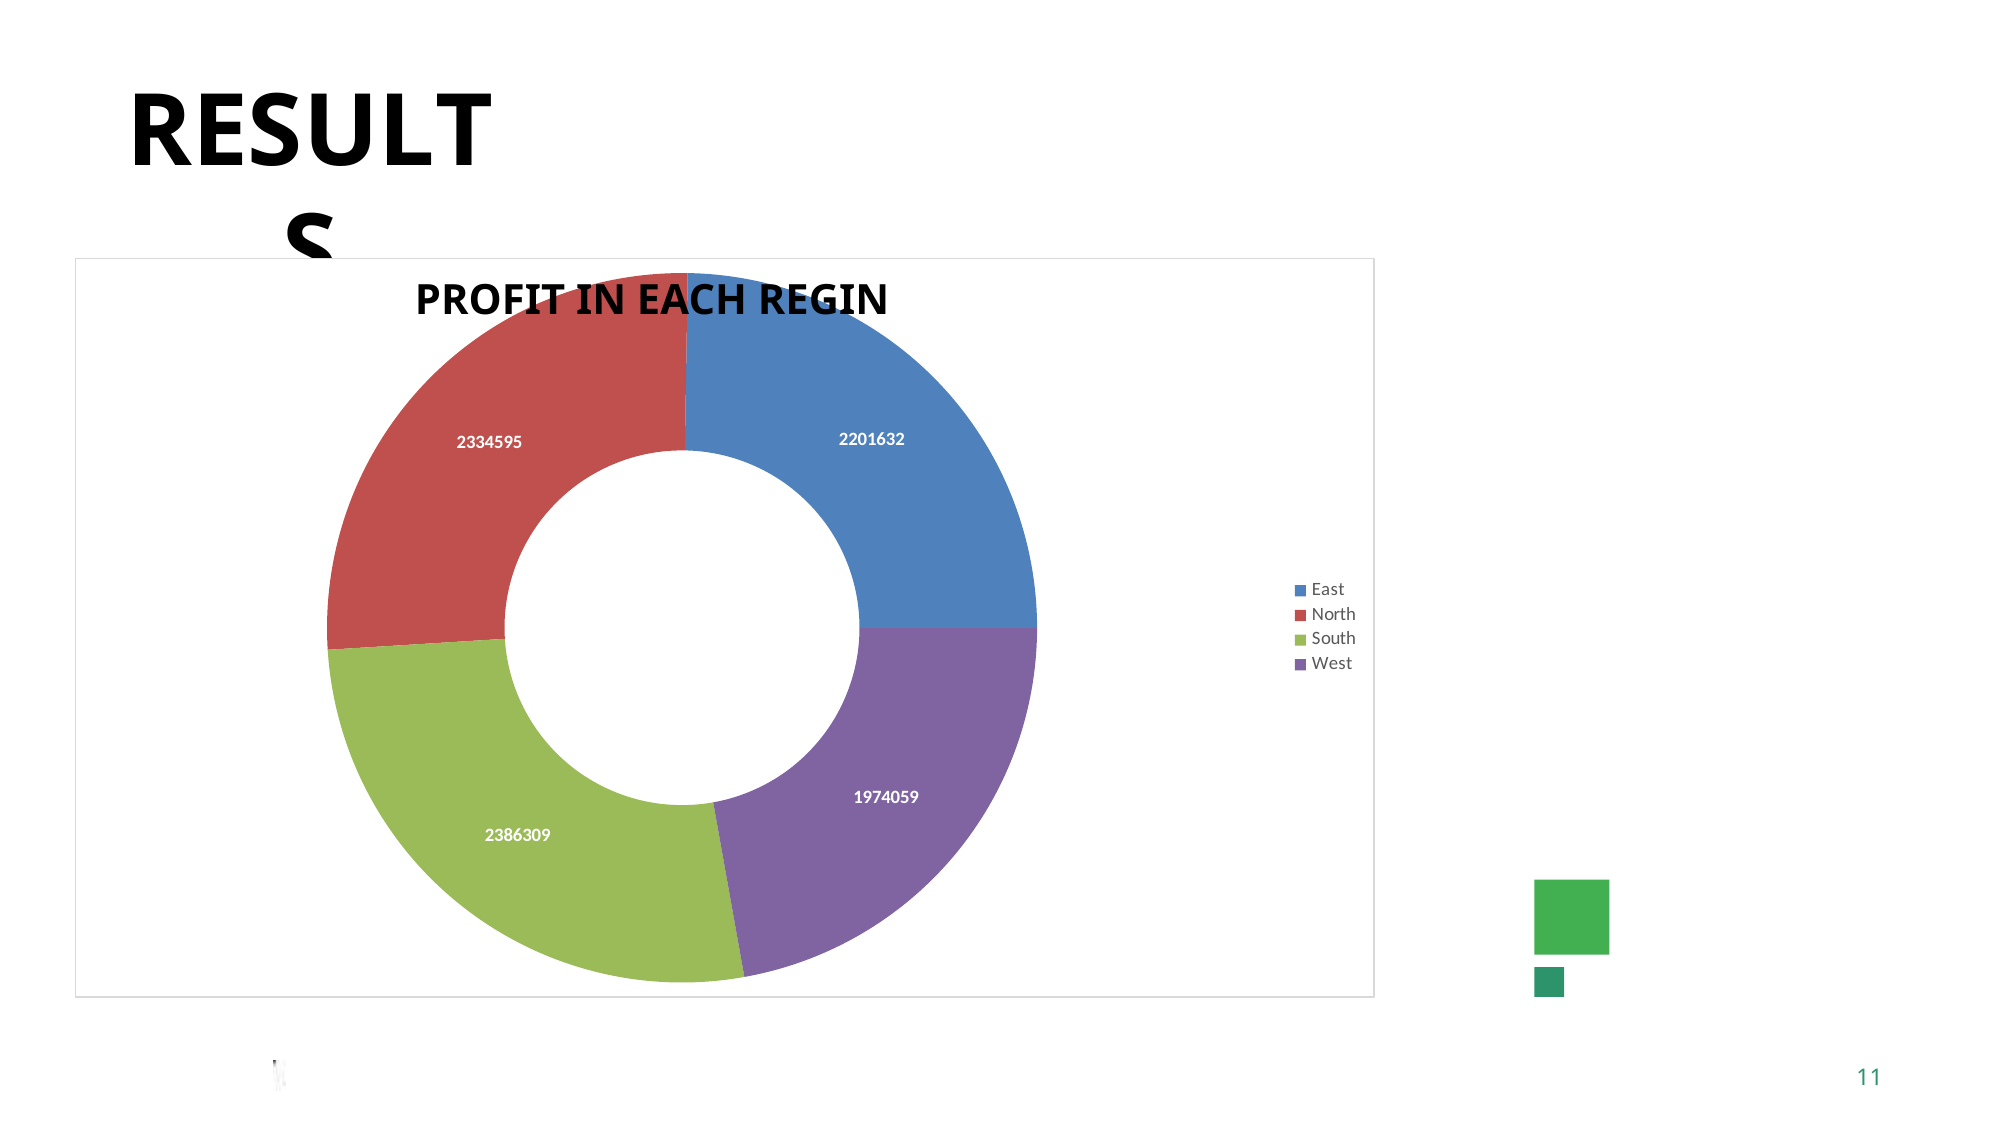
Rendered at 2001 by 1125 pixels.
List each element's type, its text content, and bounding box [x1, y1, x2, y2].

picture [273, 1060, 286, 1091]
text_box 11 [1849, 1061, 1888, 1094]
text_box [1534, 967, 1565, 997]
title RESULTS [123, 63, 524, 188]
text_box PROFIT IN EACH REGIN [399, 265, 1067, 332]
text_box [1534, 879, 1610, 955]
chart [74, 257, 1375, 999]
